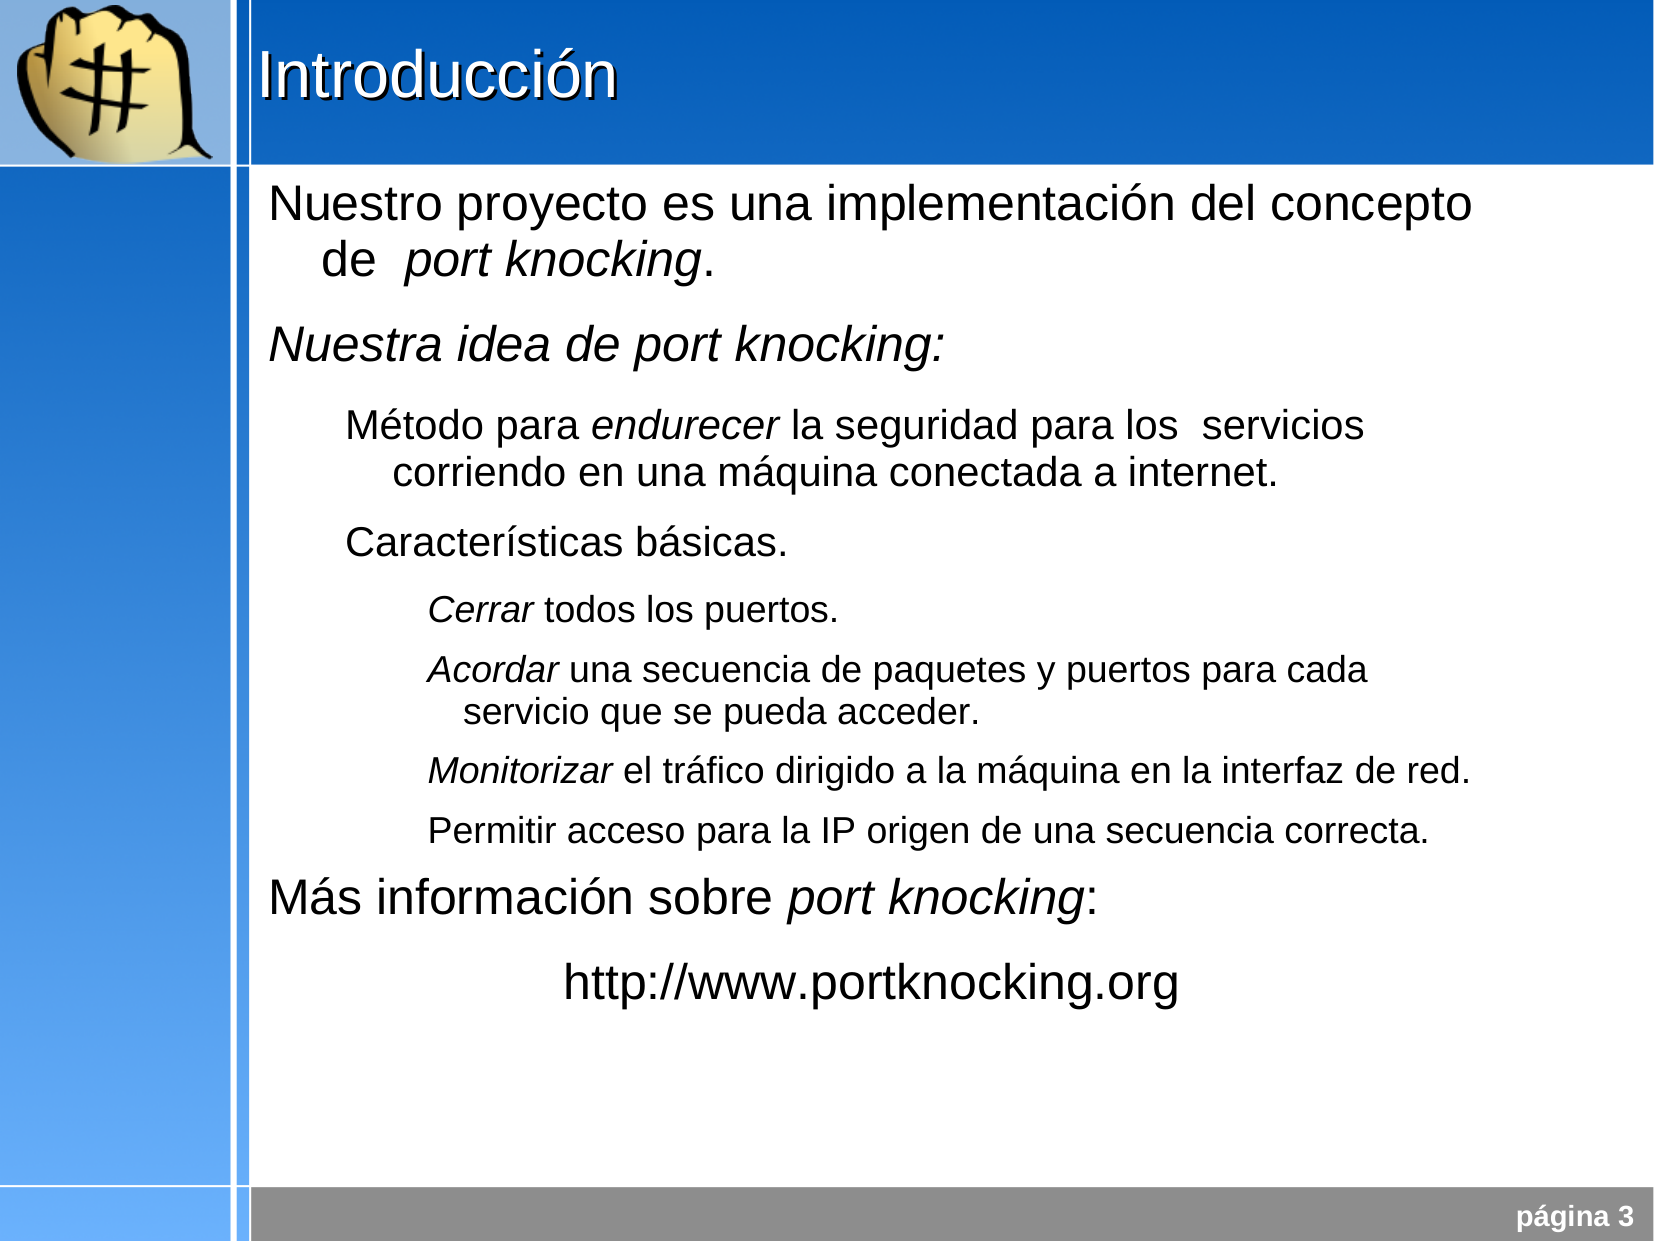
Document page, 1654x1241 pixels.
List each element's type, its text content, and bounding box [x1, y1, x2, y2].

title Introducción [256, 11, 1482, 137]
picture [0, 0, 1654, 1241]
list Nuestro proyecto es una implementación del concepto de port knocking. Nuestra idea de port knocking: Método para endurecer la seguridad para los servicios corriendo en una máquina conectada a internet. Características básicas. Cerrar todos los puertos. Acordar una secuencia de paquetes y puertos para cada servicio que se pueda acceder. Monitorizar el tráfico dirigido a la máquina en la interfaz de red. Permitir acceso para la IP origen de una secuencia correcta. Más información sobre port knocking: http://www.portknocking.org [250, 175, 1477, 1053]
